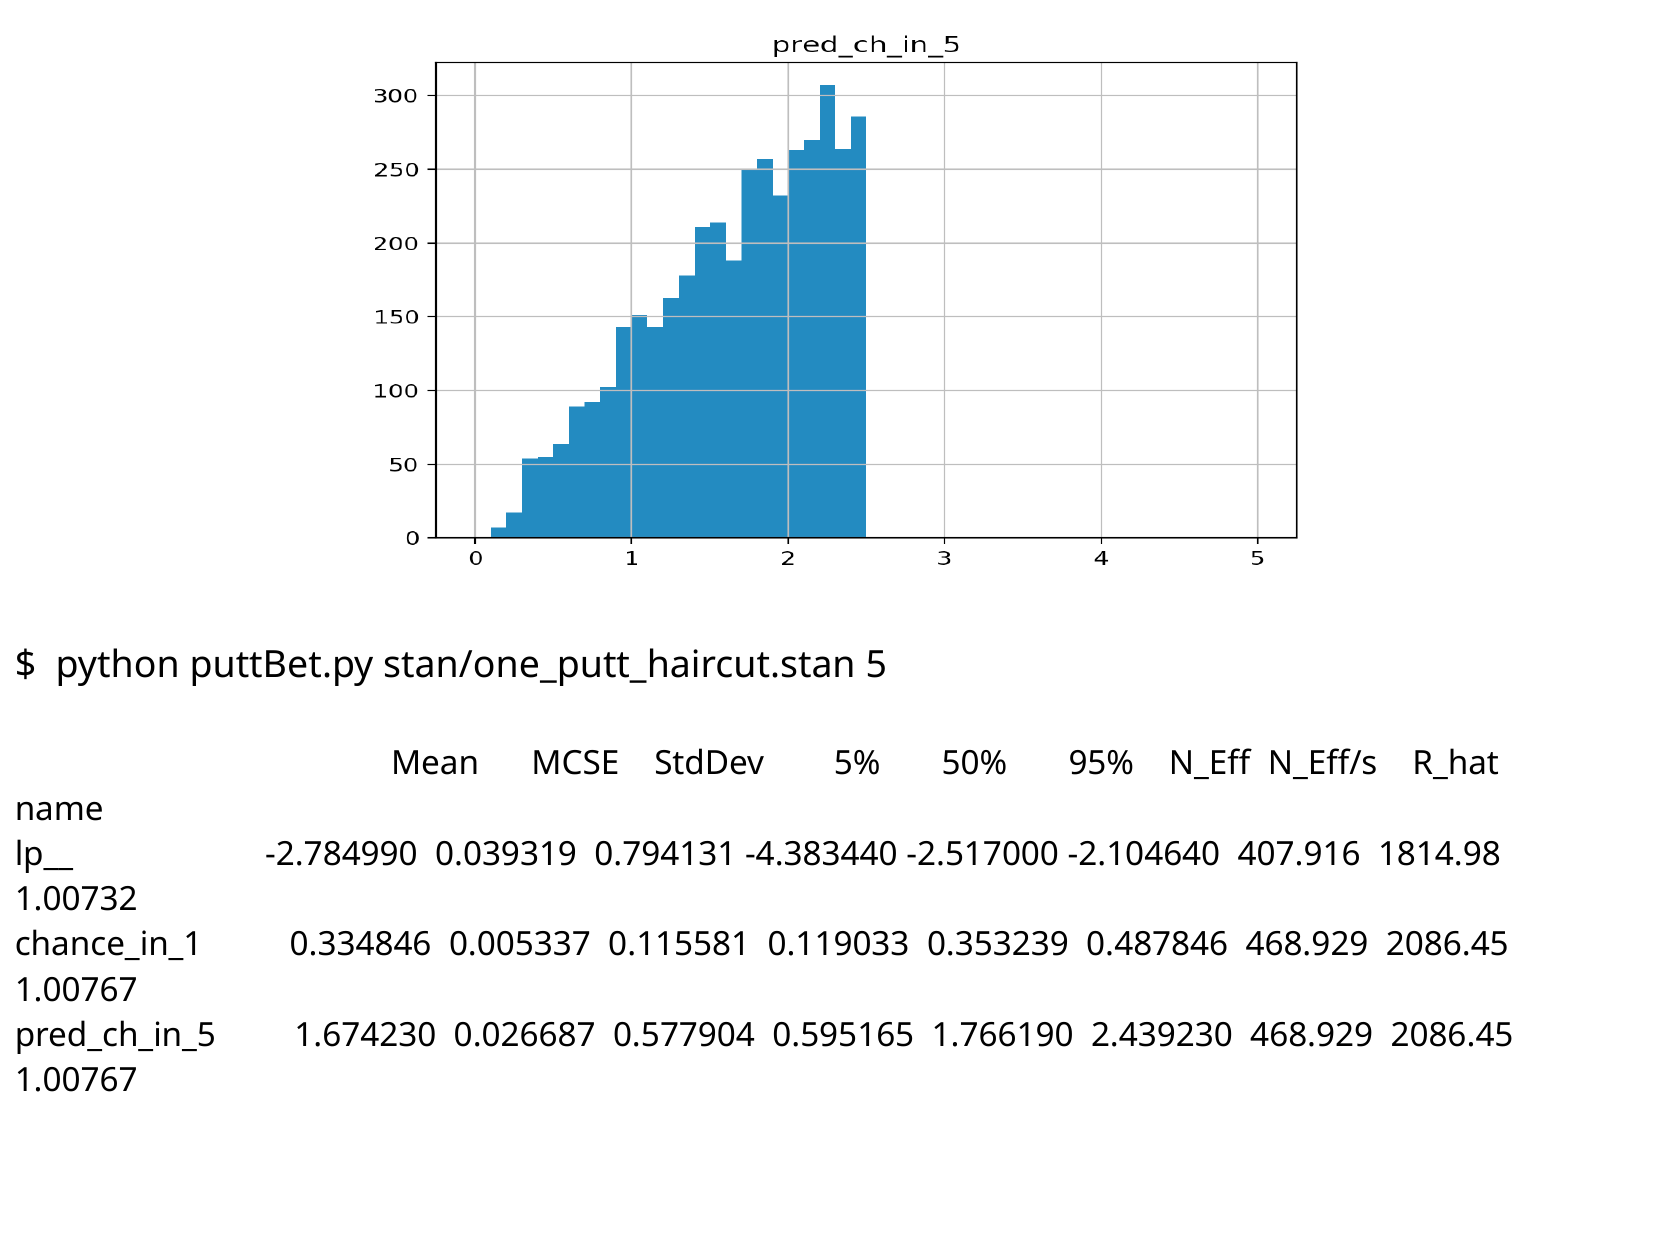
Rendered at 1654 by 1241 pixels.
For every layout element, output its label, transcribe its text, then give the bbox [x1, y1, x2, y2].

picture [375, 14, 1324, 576]
text_box $ python puttBet.py stan/one_putt_haircut.stan 5 Mean MCSE StdDev 5% 50% 95% N_Eff N_Eff/s R_hat name lp__ -2.784990 0.039319 0.794131 -4.383440 -2.517000 -2.104640 407.916 1814.98 1.00732 chance_in_1 0.334846 0.005337 0.115581 0.119033 0.353239 0.487846 468.929 2086.45 1.00767 pred_ch_in_5 1.674230 0.026687 0.577904 0.595165 1.766190 2.439230 468.929 2086.45 1.00767 [0, 630, 1654, 1241]
